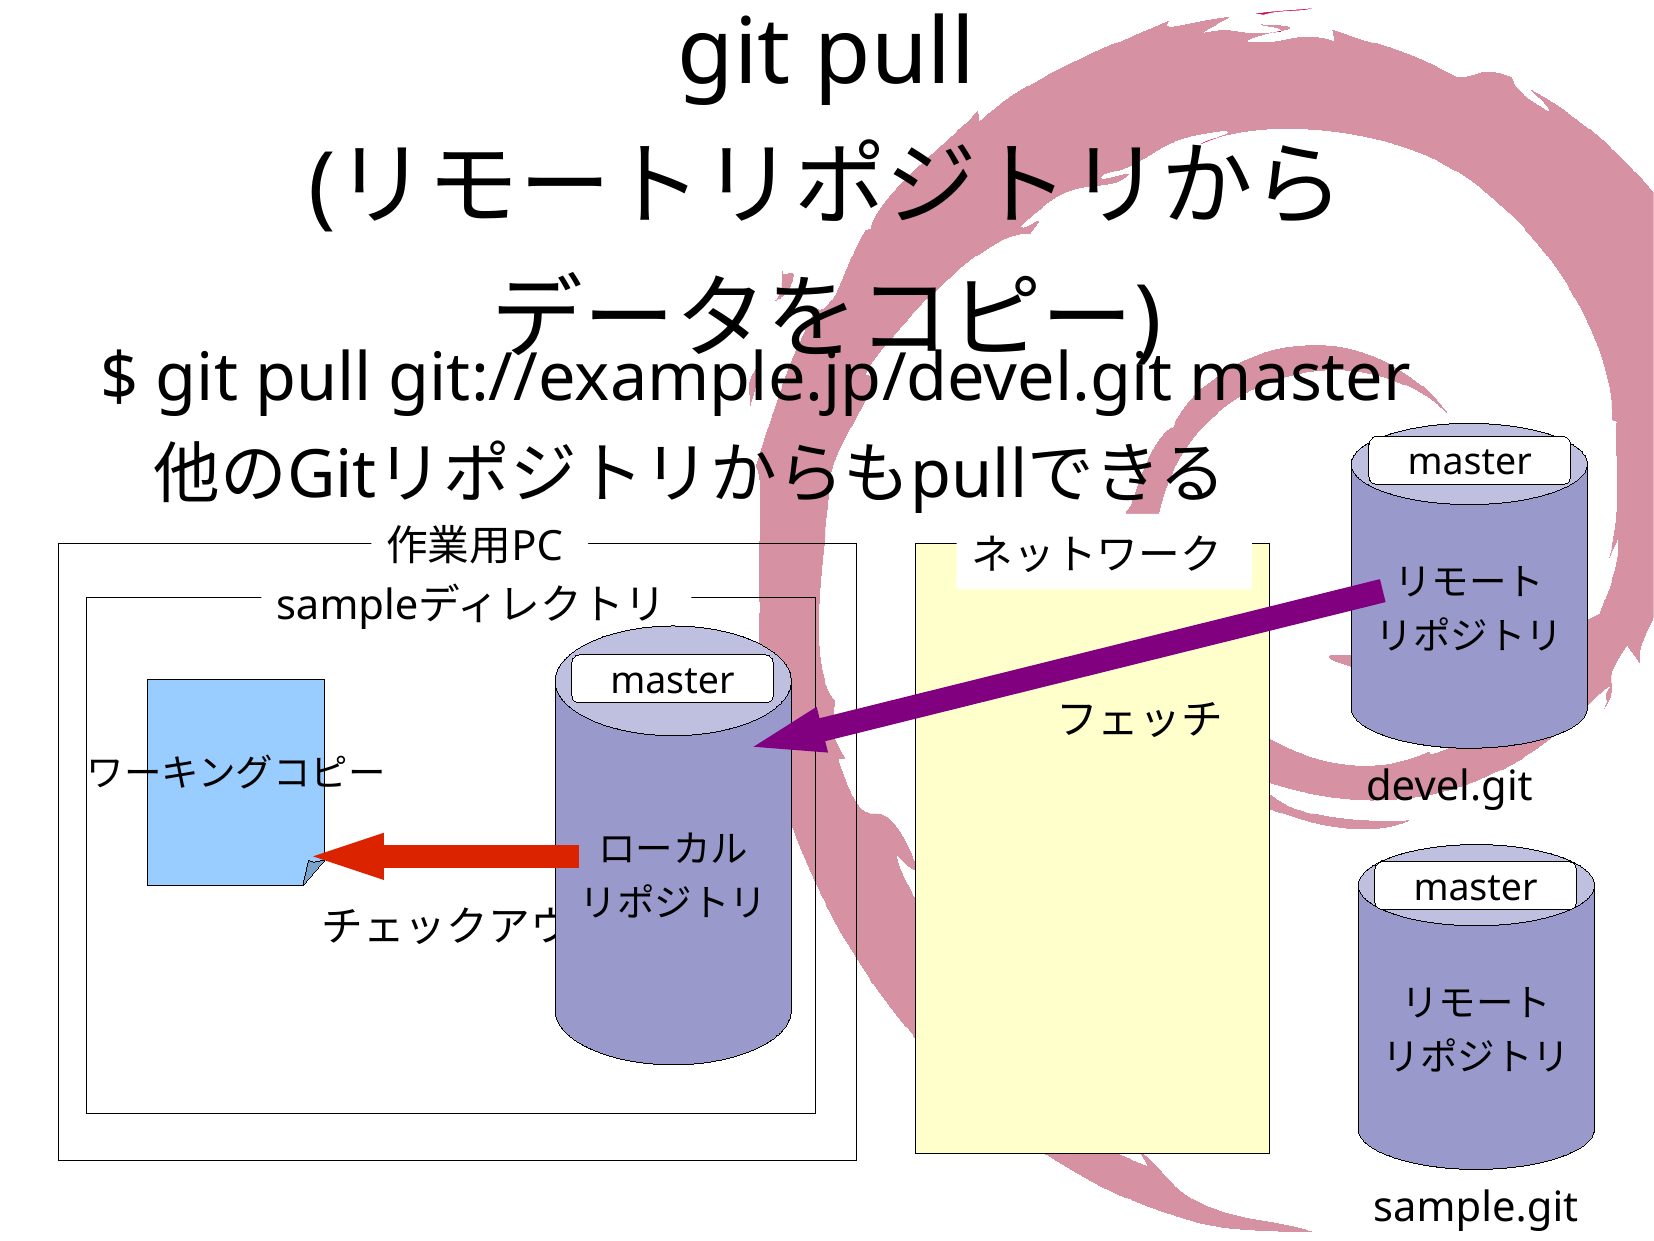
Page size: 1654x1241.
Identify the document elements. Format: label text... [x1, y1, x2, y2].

text_box sampleディレクトリ [261, 563, 692, 632]
picture [738, 598, 815, 721]
text_box master [1374, 861, 1577, 910]
text_box ワーキングコピー [147, 679, 325, 886]
text_box フェッチ [1041, 678, 1239, 747]
text_box 作業用PC [371, 504, 589, 563]
title git pull (リモートリポジトリから データをコピー) [82, 5, 1571, 328]
picture [738, 734, 856, 1160]
picture [738, 750, 815, 1113]
text_box ネットワーク [956, 513, 1252, 582]
text_box master [571, 654, 774, 703]
text_box [915, 632, 1270, 1154]
text_box リモート リポジトリ [1351, 467, 1588, 748]
text_box リモート リポジトリ [1358, 889, 1595, 1169]
text_box [915, 543, 1270, 694]
text_box master [1368, 436, 1571, 485]
list $ git pull git://example.jp/devel.git master 他のGitリポジトリからもpullできる [82, 328, 1571, 504]
picture [738, 504, 1351, 708]
picture [738, 0, 1654, 1241]
text_box チェックアウト [306, 885, 555, 954]
text_box sample.git [1340, 1169, 1598, 1238]
text_box devel.git [1333, 748, 1570, 817]
text_box ローカル リポジトリ [555, 685, 792, 1065]
picture [738, 544, 856, 717]
